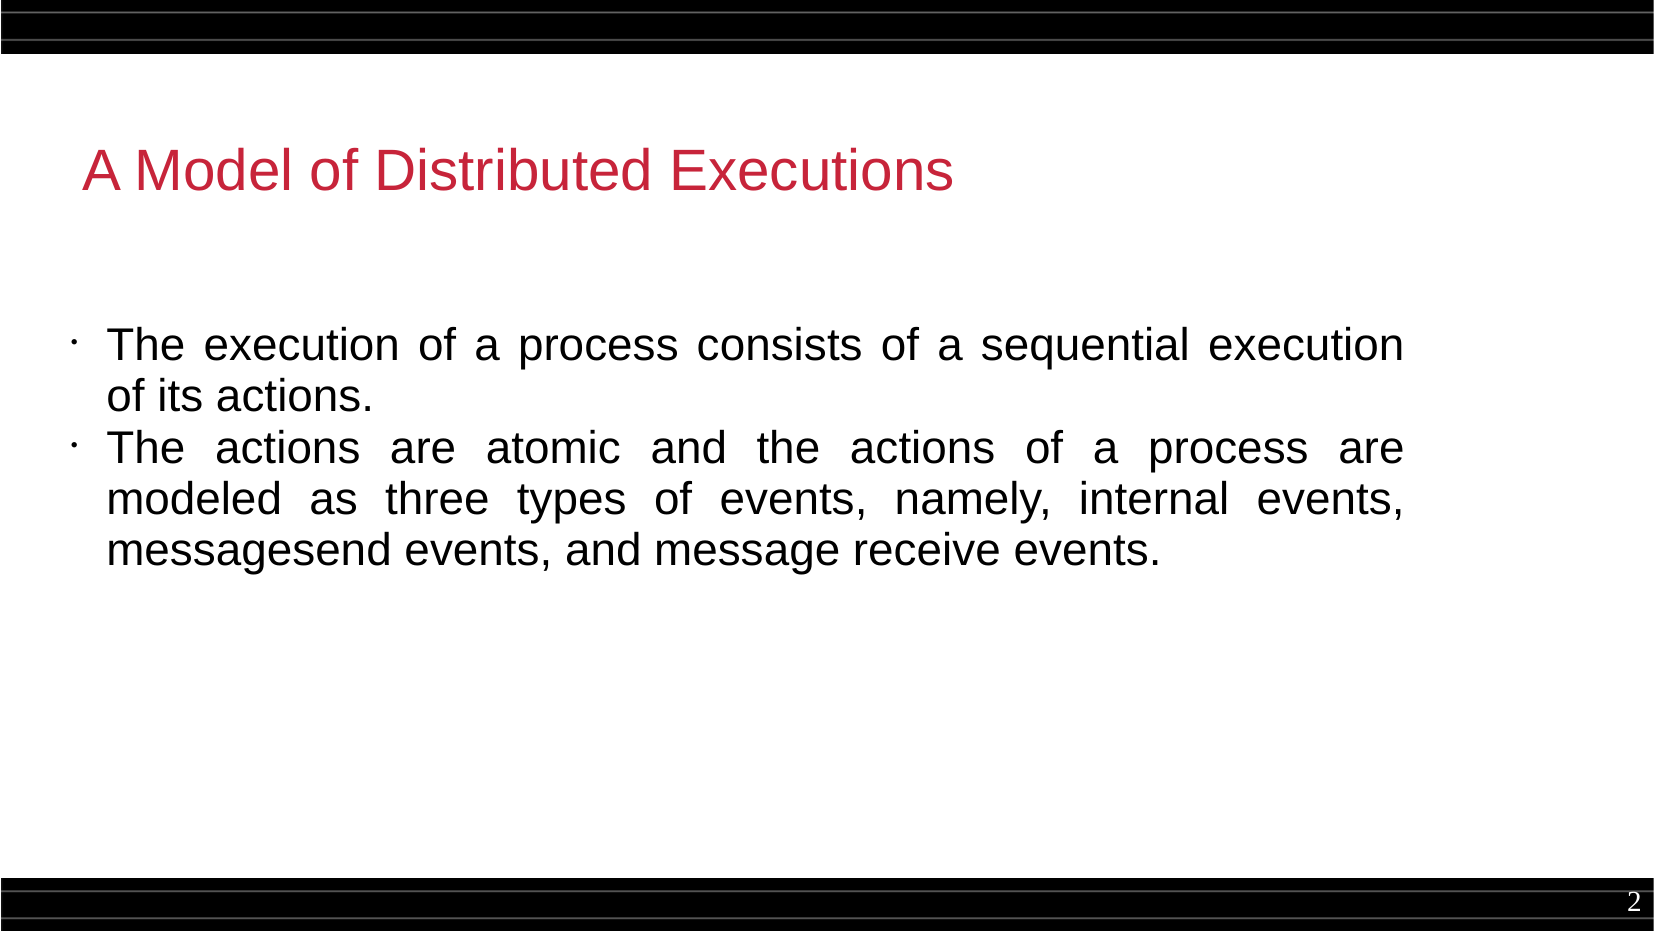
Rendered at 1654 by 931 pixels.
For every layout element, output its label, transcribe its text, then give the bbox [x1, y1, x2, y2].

subtitle The execution of a process consists of a sequential execution of its actions. The actions are atomic and the actions of a process are modeled as three types of events, namely, internal events, messagesend events, and message receive events. [70, 200, 1406, 746]
title A Model of Distributed Executions [82, 92, 1571, 249]
picture [1, 878, 1654, 931]
picture [1, 0, 1654, 54]
